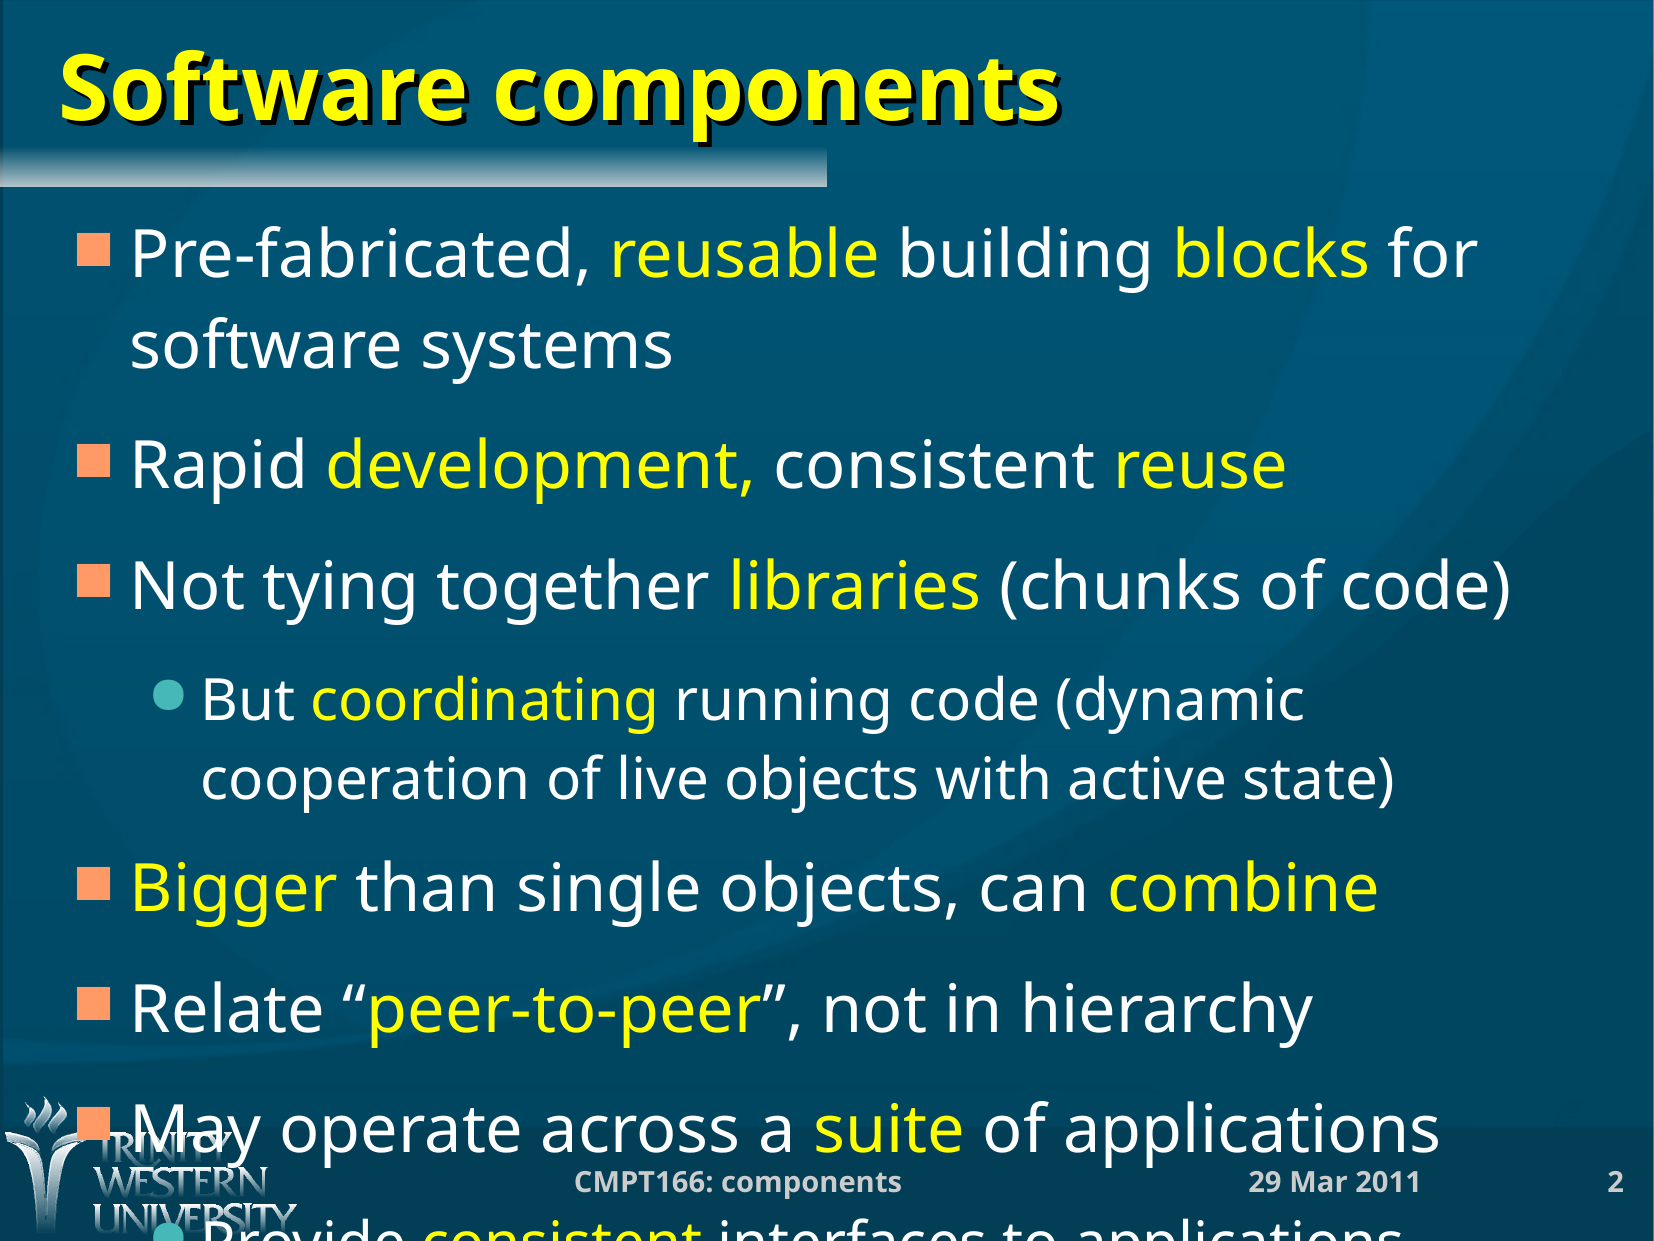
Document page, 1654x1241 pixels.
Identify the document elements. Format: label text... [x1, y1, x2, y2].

picture [38, 1227, 54, 1232]
title Software components [59, 19, 1595, 148]
list Pre-fabricated, reusable building blocks for software systems Rapid development, consistent reuse Not tying together libraries (chunks of code) But coordinating running code (dynamic cooperation of live objects with active state) Bigger than single objects, can combine Relate “peer-to-peer”, not in hierarchy May operate across a suite of applications Provide consistent interfaces to applications [59, 206, 1625, 1156]
text_box Client Browser [0, 154, 827, 158]
